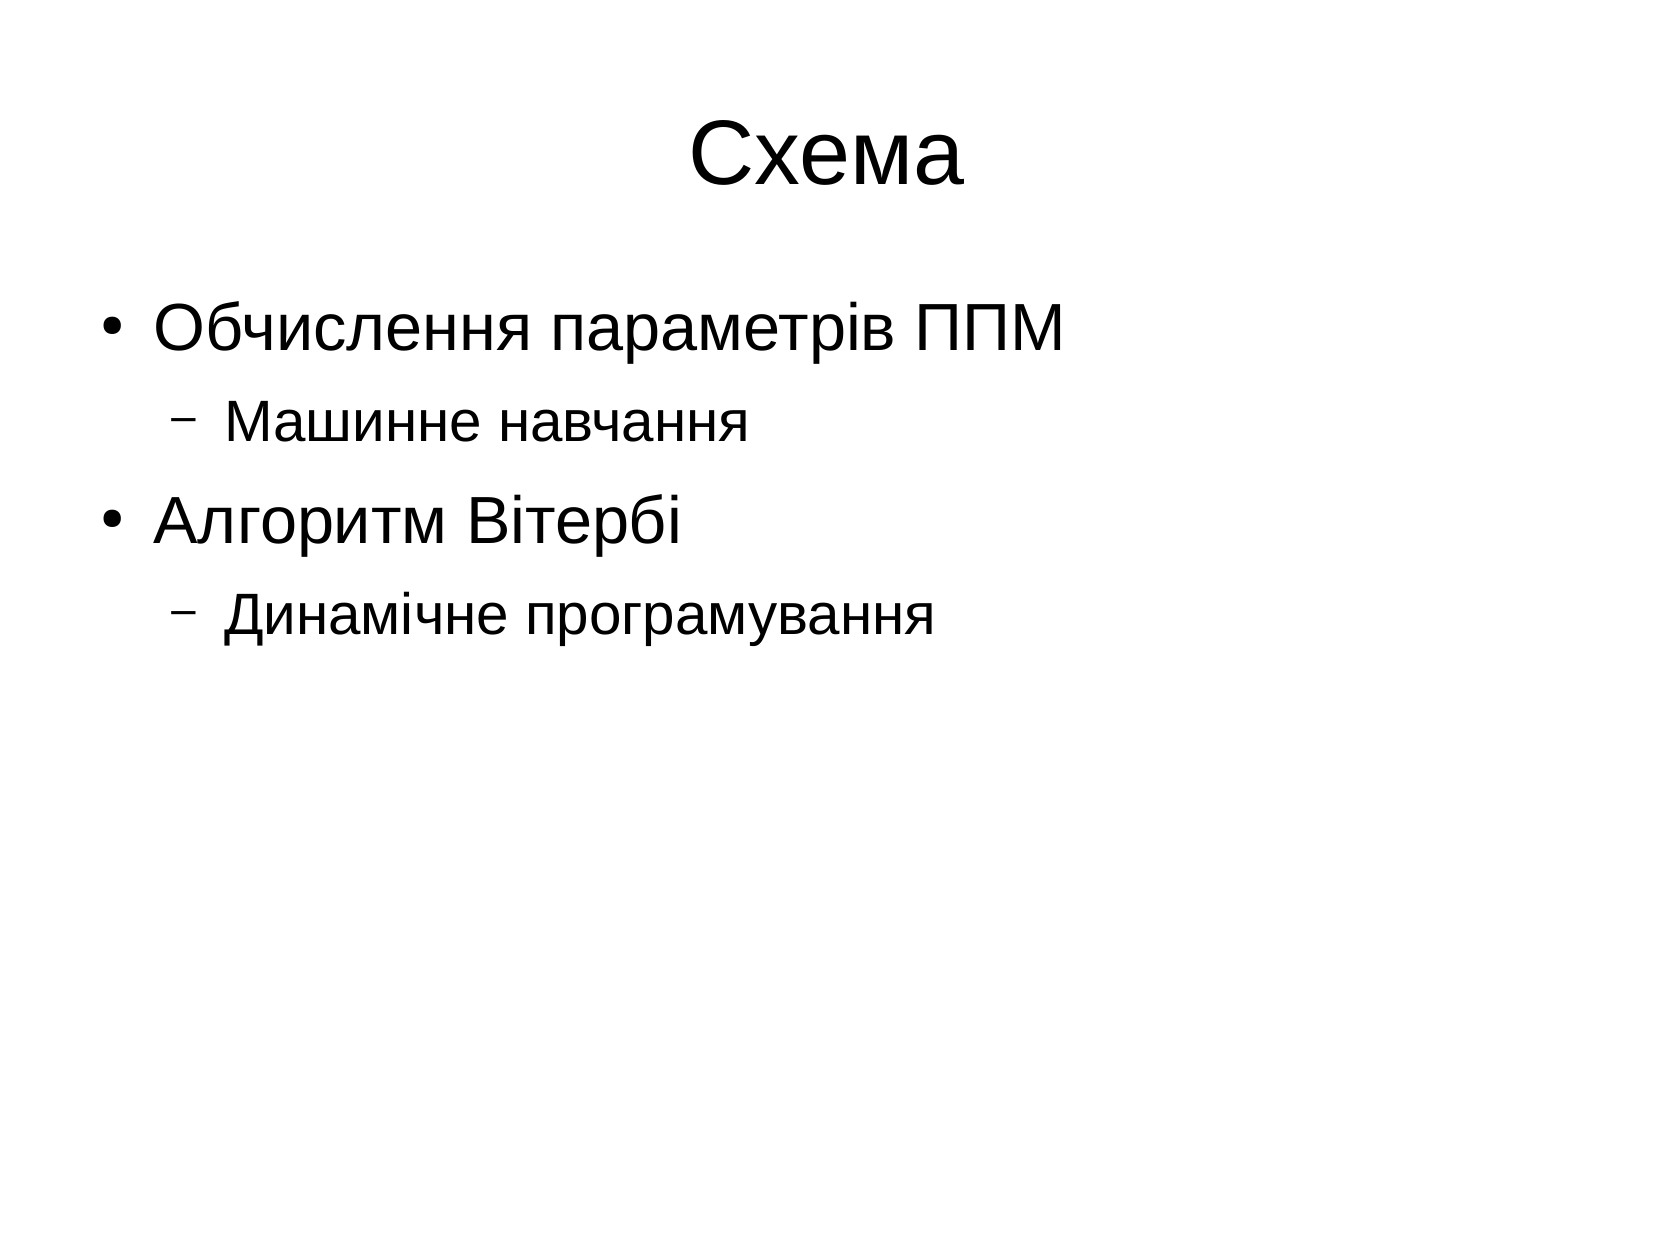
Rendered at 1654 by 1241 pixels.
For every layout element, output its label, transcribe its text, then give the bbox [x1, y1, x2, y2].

title Схема [82, 49, 1571, 257]
list Обчислення параметрів ППМ Машинне навчання Алгоритм Вітербі Динамічне програмування [82, 290, 1571, 1010]
